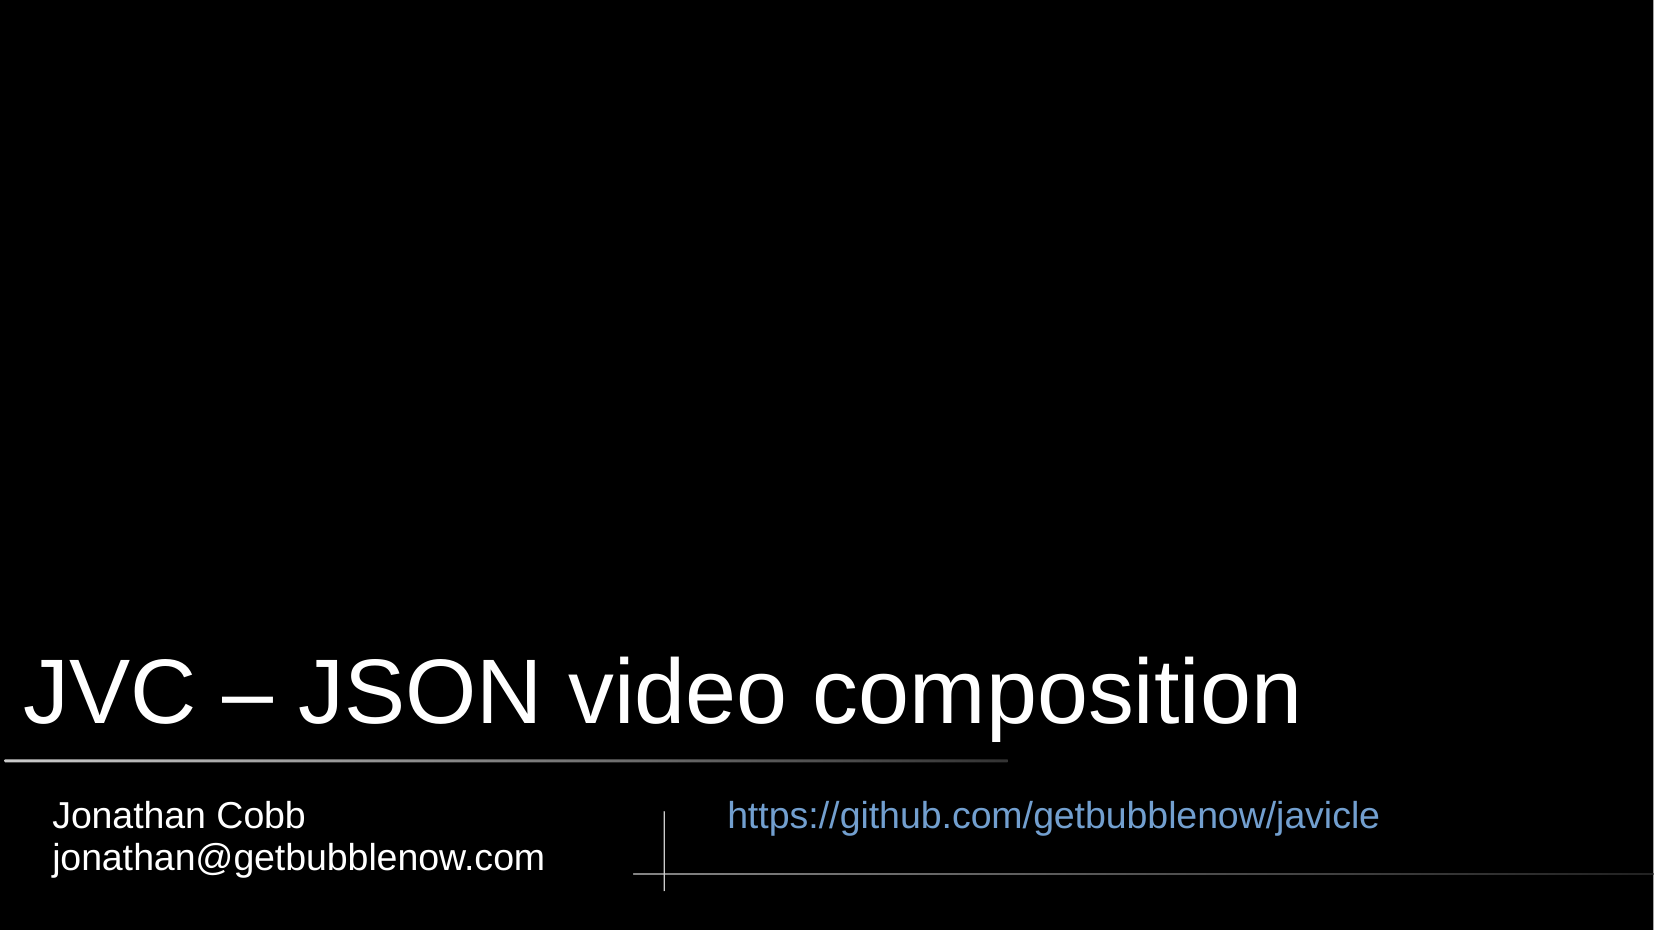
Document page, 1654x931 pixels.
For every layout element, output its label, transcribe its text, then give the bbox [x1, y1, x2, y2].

text_box Jonathan Cobb jonathan@getbubblenow.com [37, 787, 638, 887]
text_box https://github.com/getbubblenow/javicle [712, 787, 1463, 845]
title JVC – JSON video composition [23, 637, 1501, 746]
